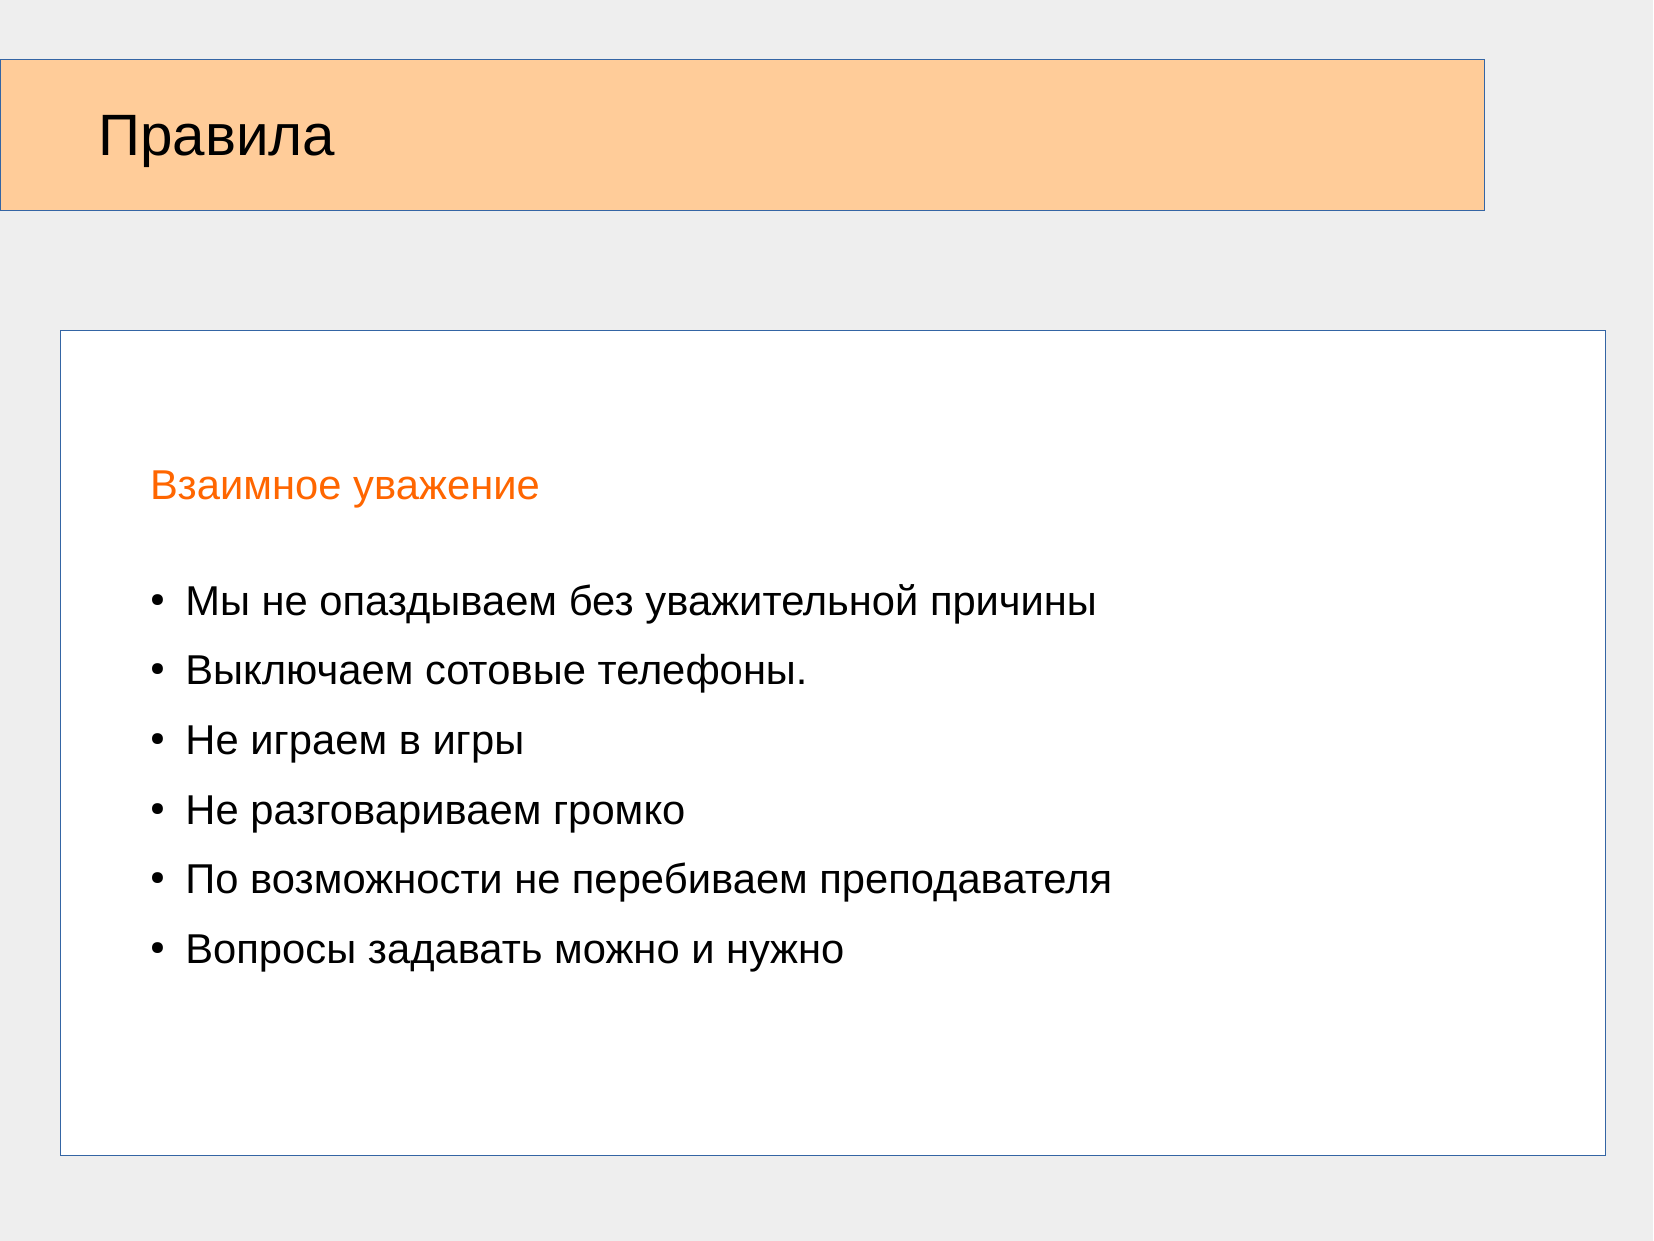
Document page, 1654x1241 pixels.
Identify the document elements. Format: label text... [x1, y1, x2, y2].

text_box [60, 330, 1606, 1156]
subtitle Взаимное уважение Мы не опаздываем без уважительной причины Выключаем сотовые телефоны. Не играем в игры Не разговариваем громко По возможности не перебиваем преподавателя Вопросы задавать можно и нужно [150, 461, 1531, 1215]
text_box Правила [0, 59, 1485, 211]
